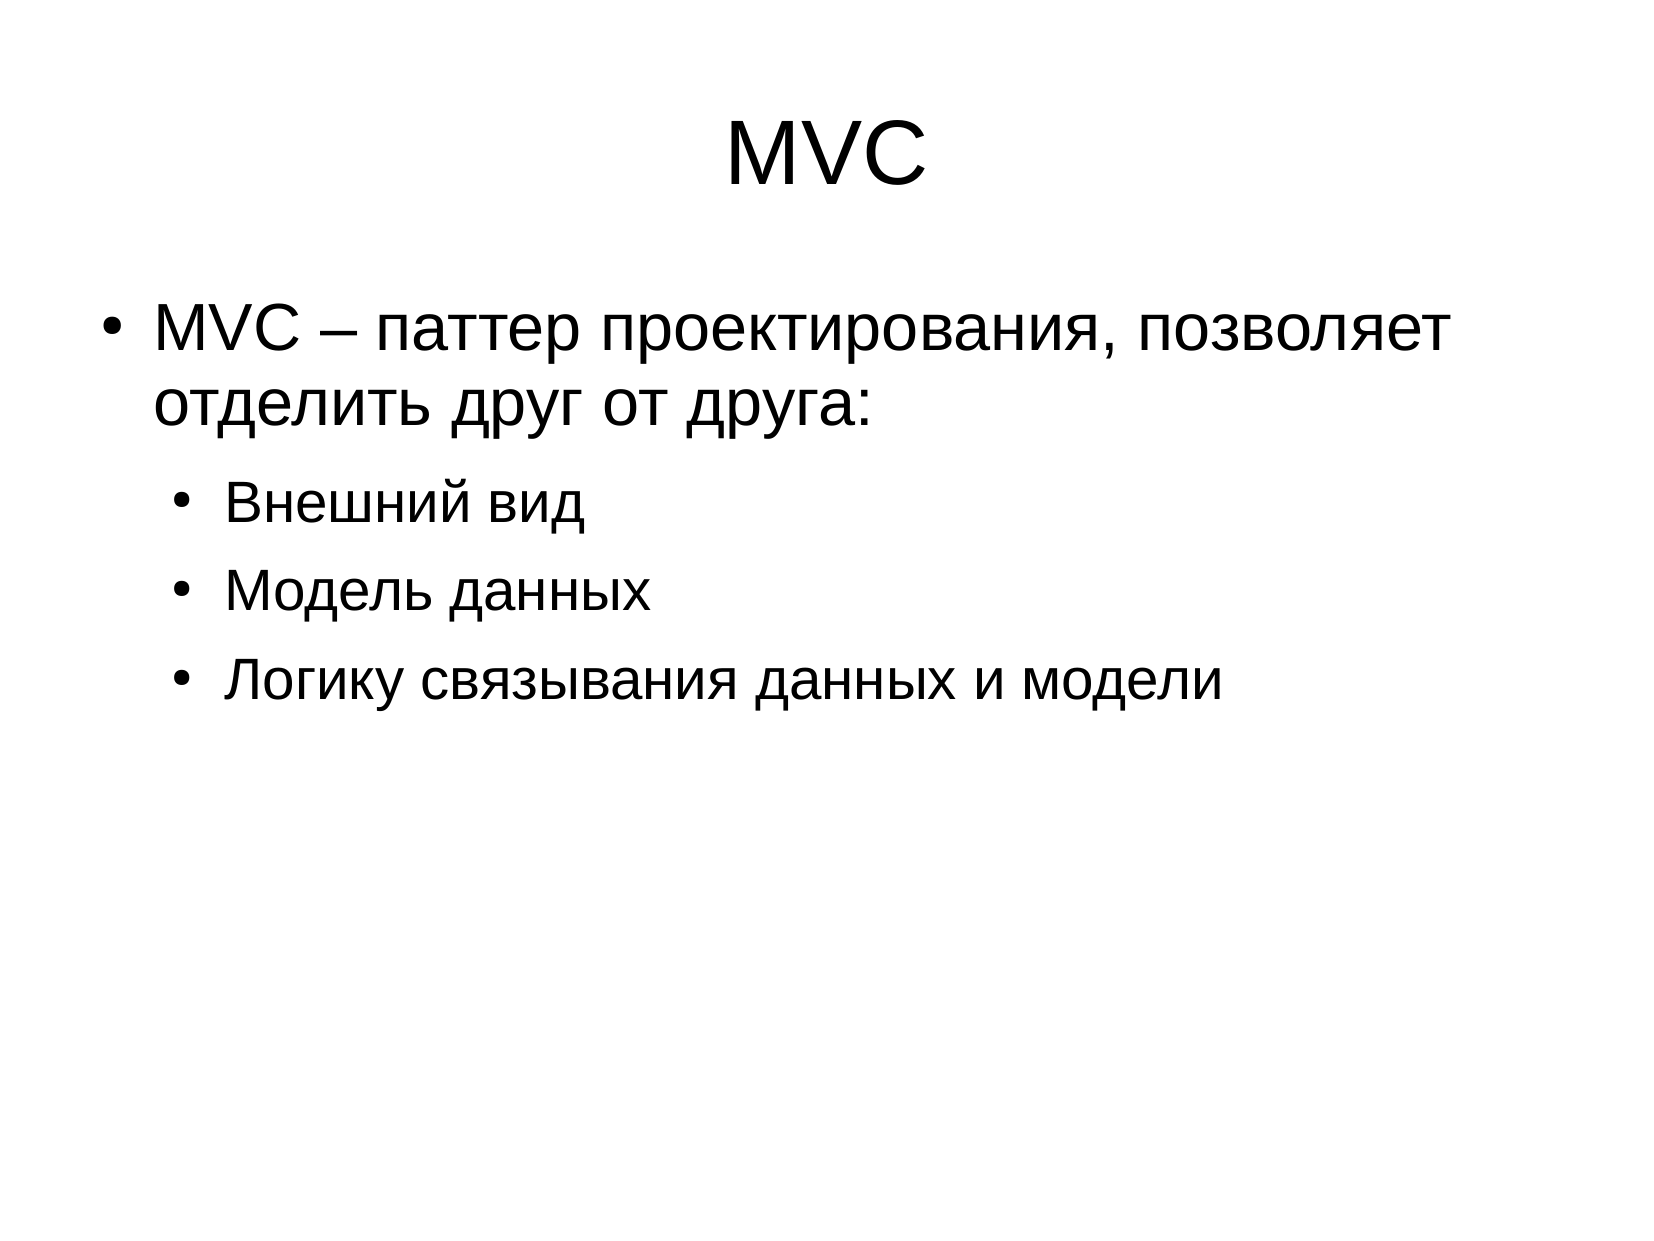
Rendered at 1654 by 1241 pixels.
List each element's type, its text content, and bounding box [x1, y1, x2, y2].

title MVC [82, 49, 1571, 257]
list MVC – паттер проектирования, позволяет отделить друг от друга: Внешний вид Модель данных Логику связывания данных и модели [82, 290, 1571, 1010]
